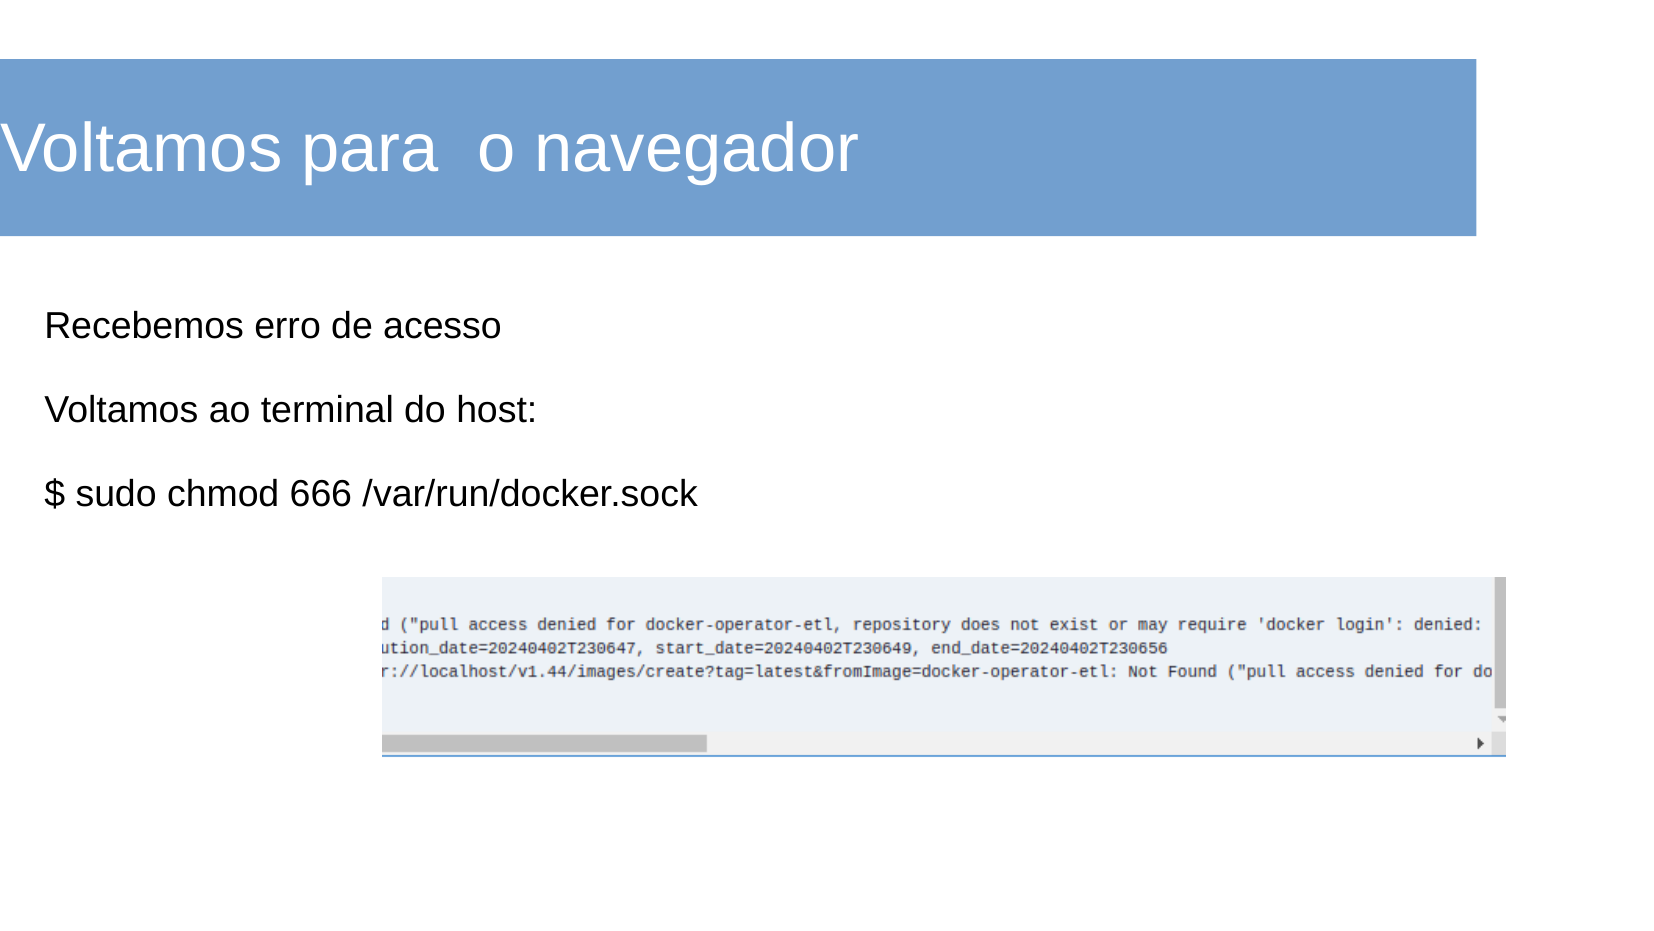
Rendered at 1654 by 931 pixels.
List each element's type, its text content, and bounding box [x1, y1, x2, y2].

text_box Recebemos erro de acesso Voltamos ao terminal do host: $ sudo chmod 666 /var/run/docker.sock [29, 297, 713, 523]
picture [382, 577, 1506, 768]
title Voltamos para o navegador [0, 59, 1477, 237]
